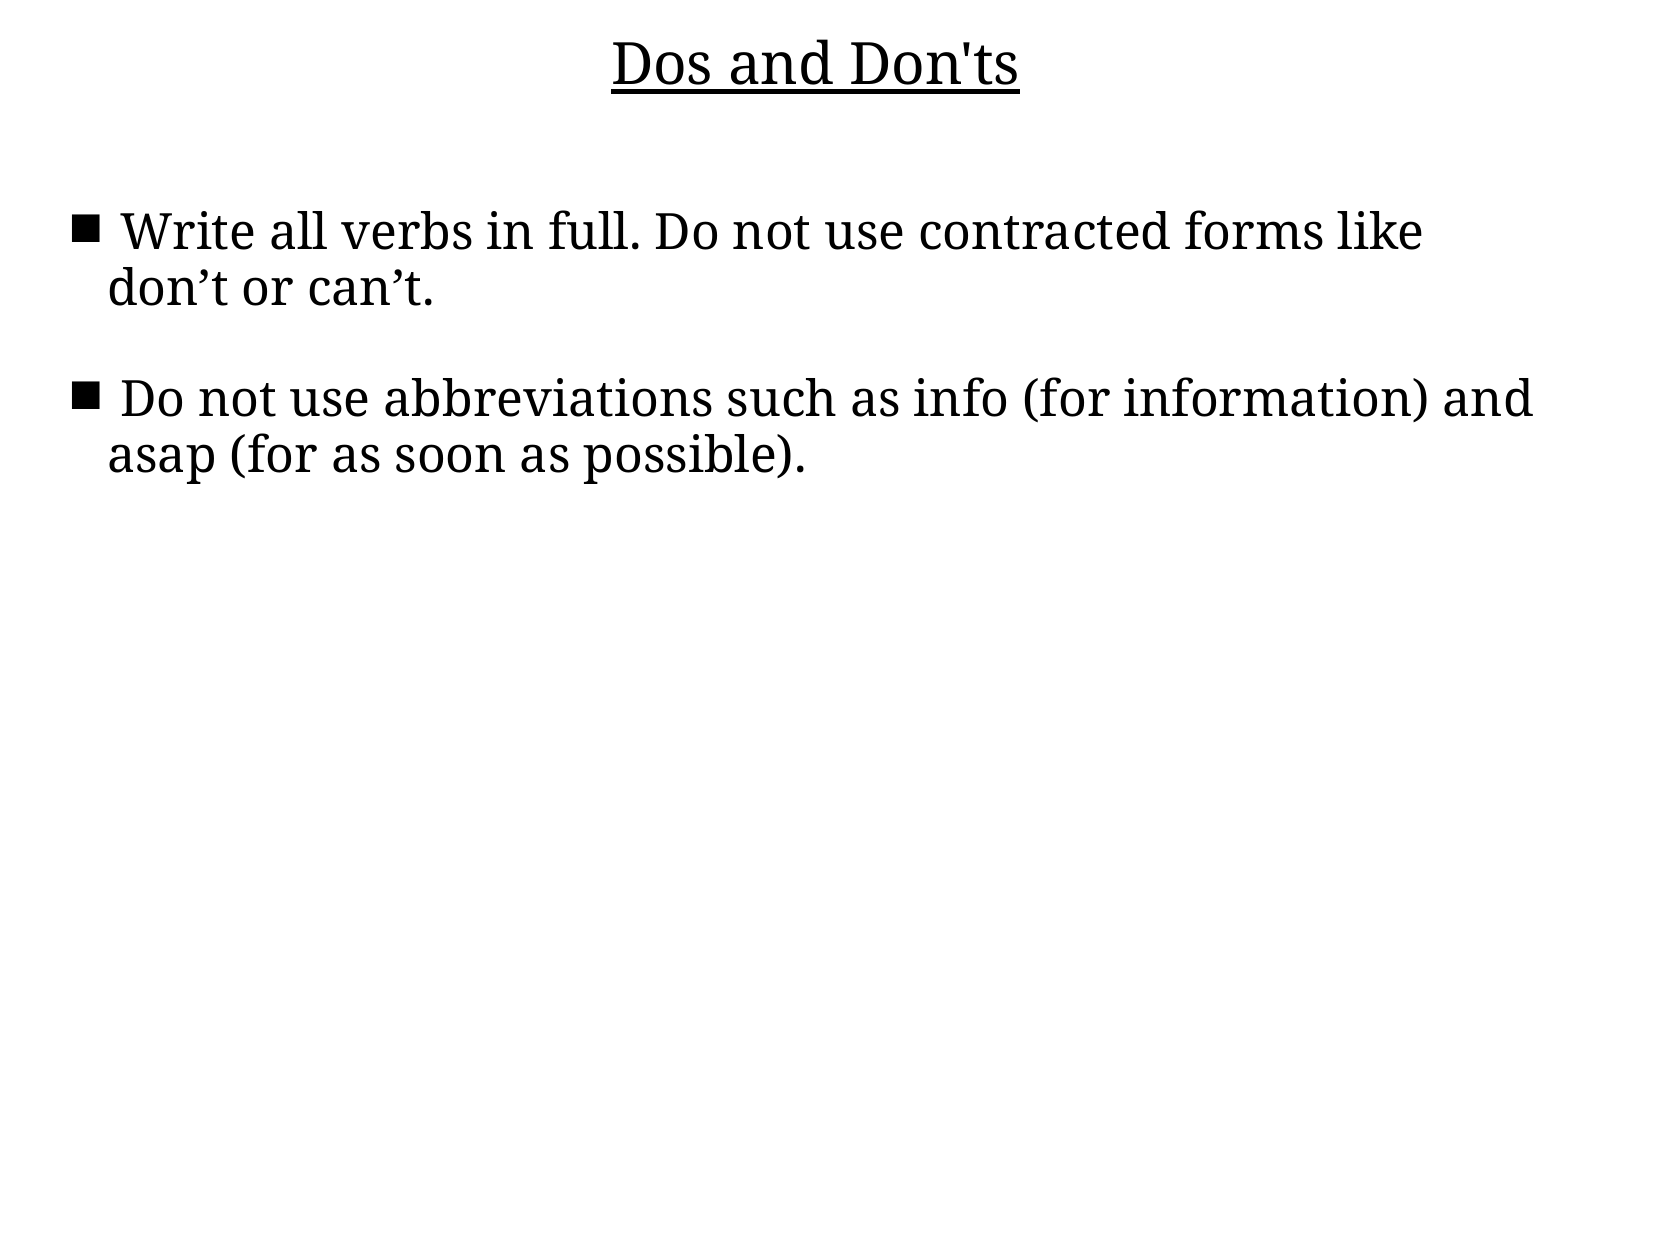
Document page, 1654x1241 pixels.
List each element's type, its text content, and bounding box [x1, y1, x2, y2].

text_box Dos and Don'ts Write all verbs in full. Do not use contracted forms like don’t or can’t. Do not use abbreviations such as info (for information) and asap (for as soon as possible). [71, 31, 1560, 1140]
